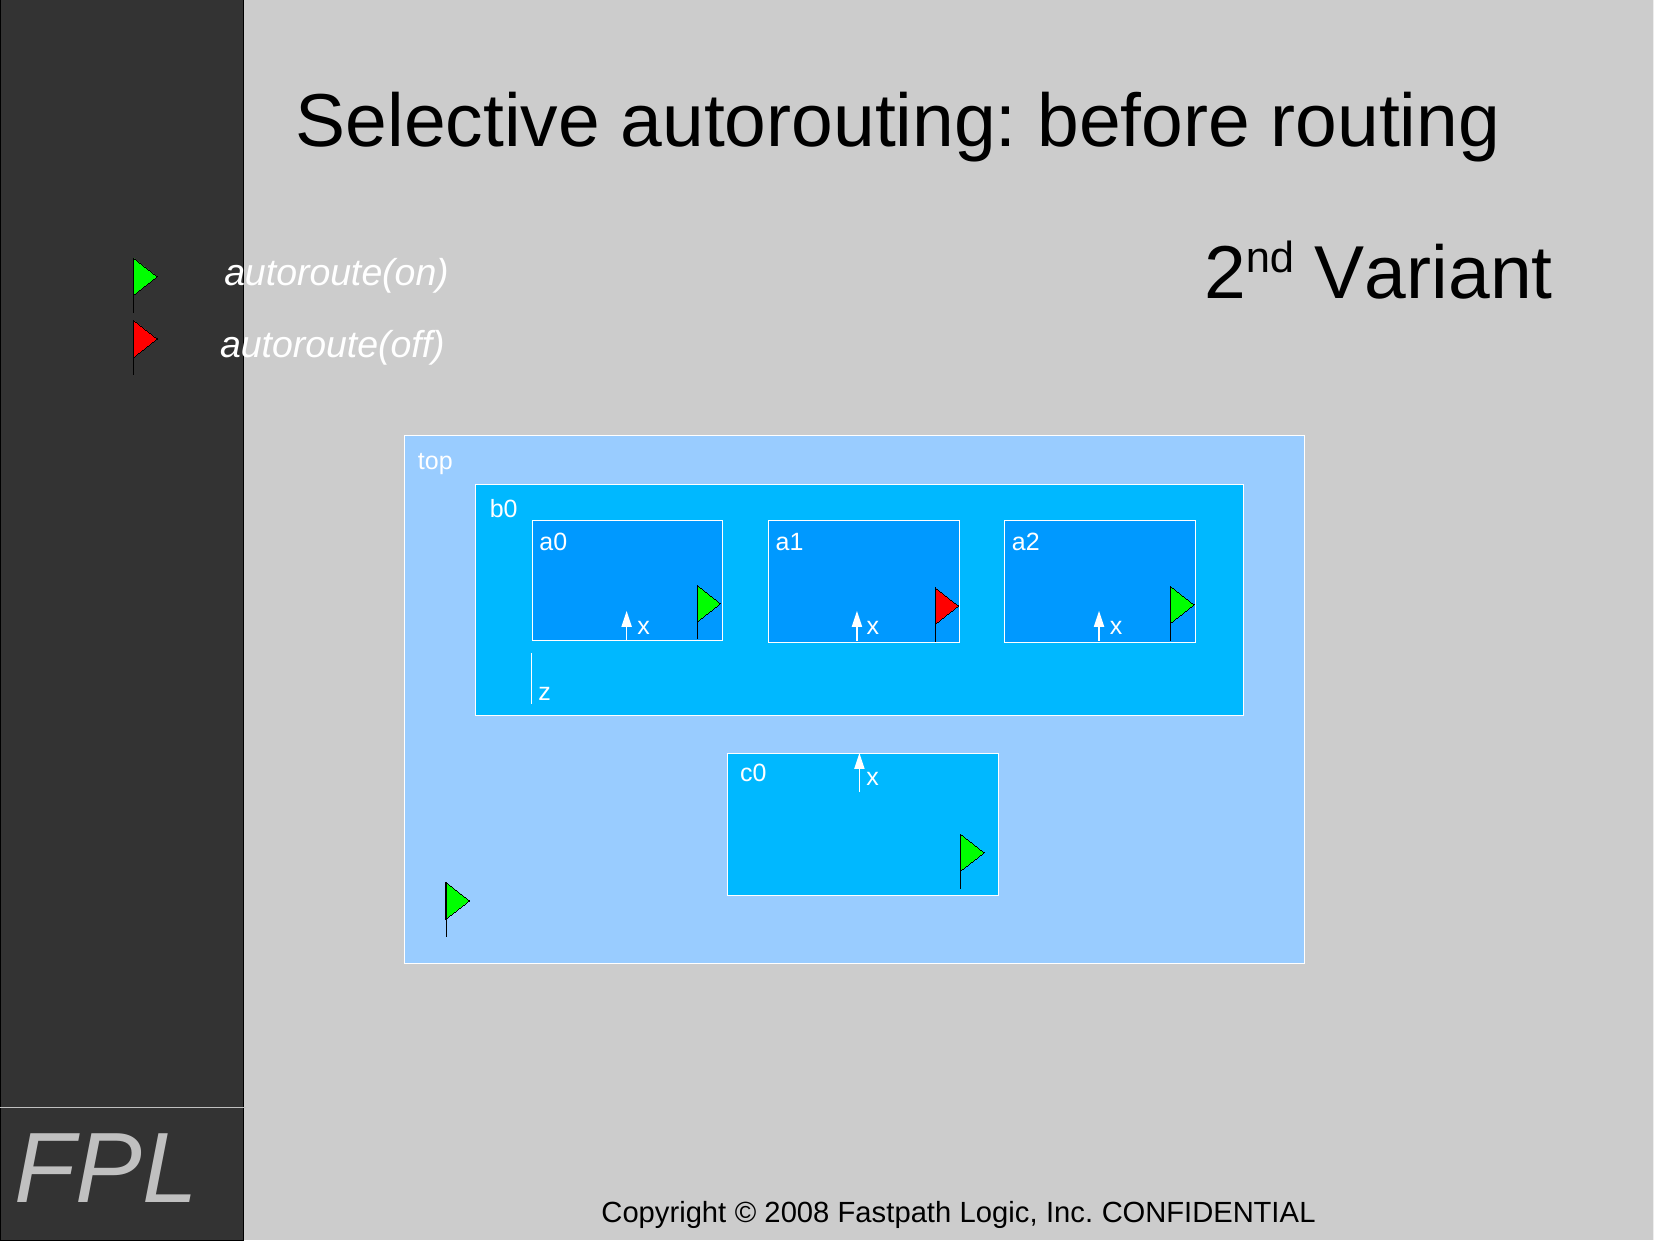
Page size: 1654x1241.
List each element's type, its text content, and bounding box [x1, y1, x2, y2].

text_box c0 [725, 751, 790, 795]
title Selective autorouting: before routing [146, 31, 1654, 209]
text_box autoroute(on) [209, 243, 476, 302]
text_box a0 x [524, 520, 740, 648]
text_box top [403, 439, 485, 483]
text_box autoroute(off) [205, 316, 472, 374]
text_box [134, 320, 158, 358]
text_box z [523, 670, 565, 714]
text_box 2nd Variant [1199, 193, 1558, 352]
text_box x [851, 755, 893, 799]
text_box a1 x [760, 520, 979, 649]
text_box [134, 258, 158, 295]
text_box [404, 435, 1305, 964]
text_box b0 [475, 487, 540, 531]
text_box a2 x [997, 520, 1218, 649]
